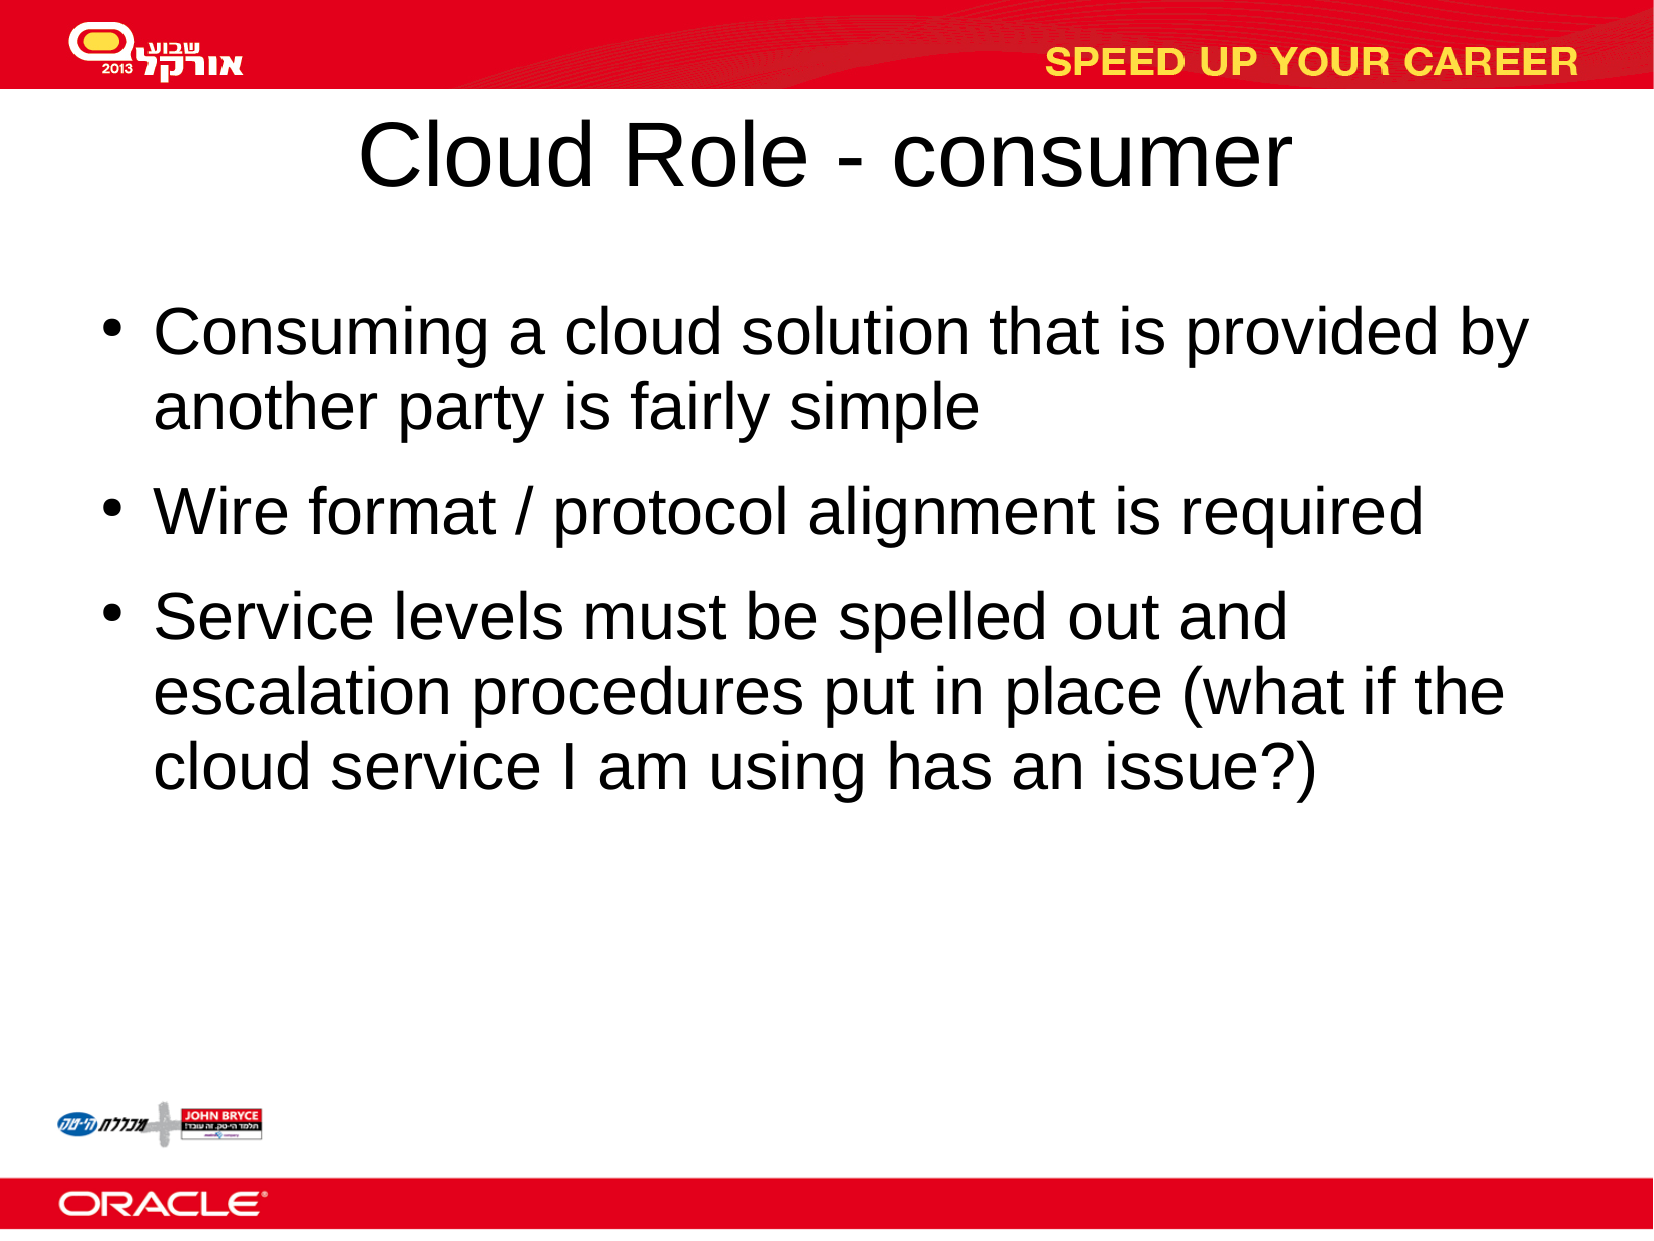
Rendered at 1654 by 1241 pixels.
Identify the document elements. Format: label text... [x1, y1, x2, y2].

title Cloud Role - consumer [82, 49, 1571, 257]
picture [0, 1087, 1653, 1240]
list Consuming a cloud solution that is provided by another party is fairly simple Wire format / protocol alignment is required Service levels must be spelled out and escalation procedures put in place (what if the cloud service I am using has an issue?) [82, 290, 1538, 1010]
picture [0, 0, 1654, 89]
